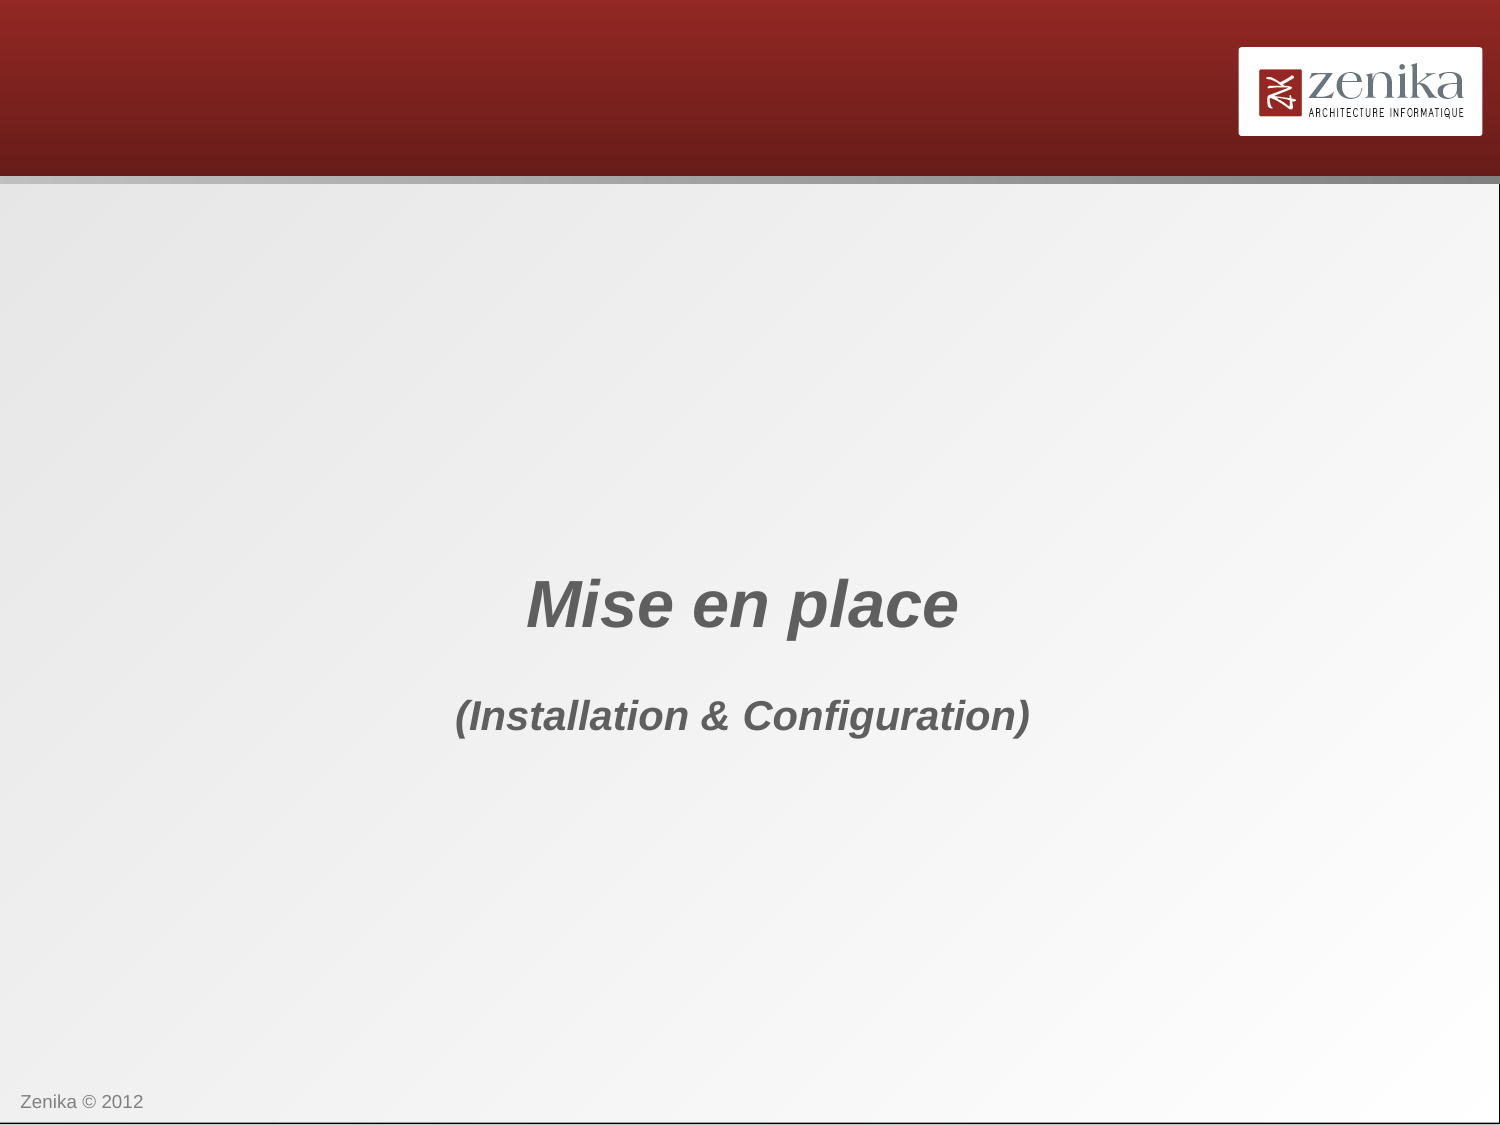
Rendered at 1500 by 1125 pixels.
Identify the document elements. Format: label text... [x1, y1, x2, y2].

picture [1257, 58, 1464, 125]
text_box Mise en place (Installation & Configuration) [50, 249, 1435, 1079]
